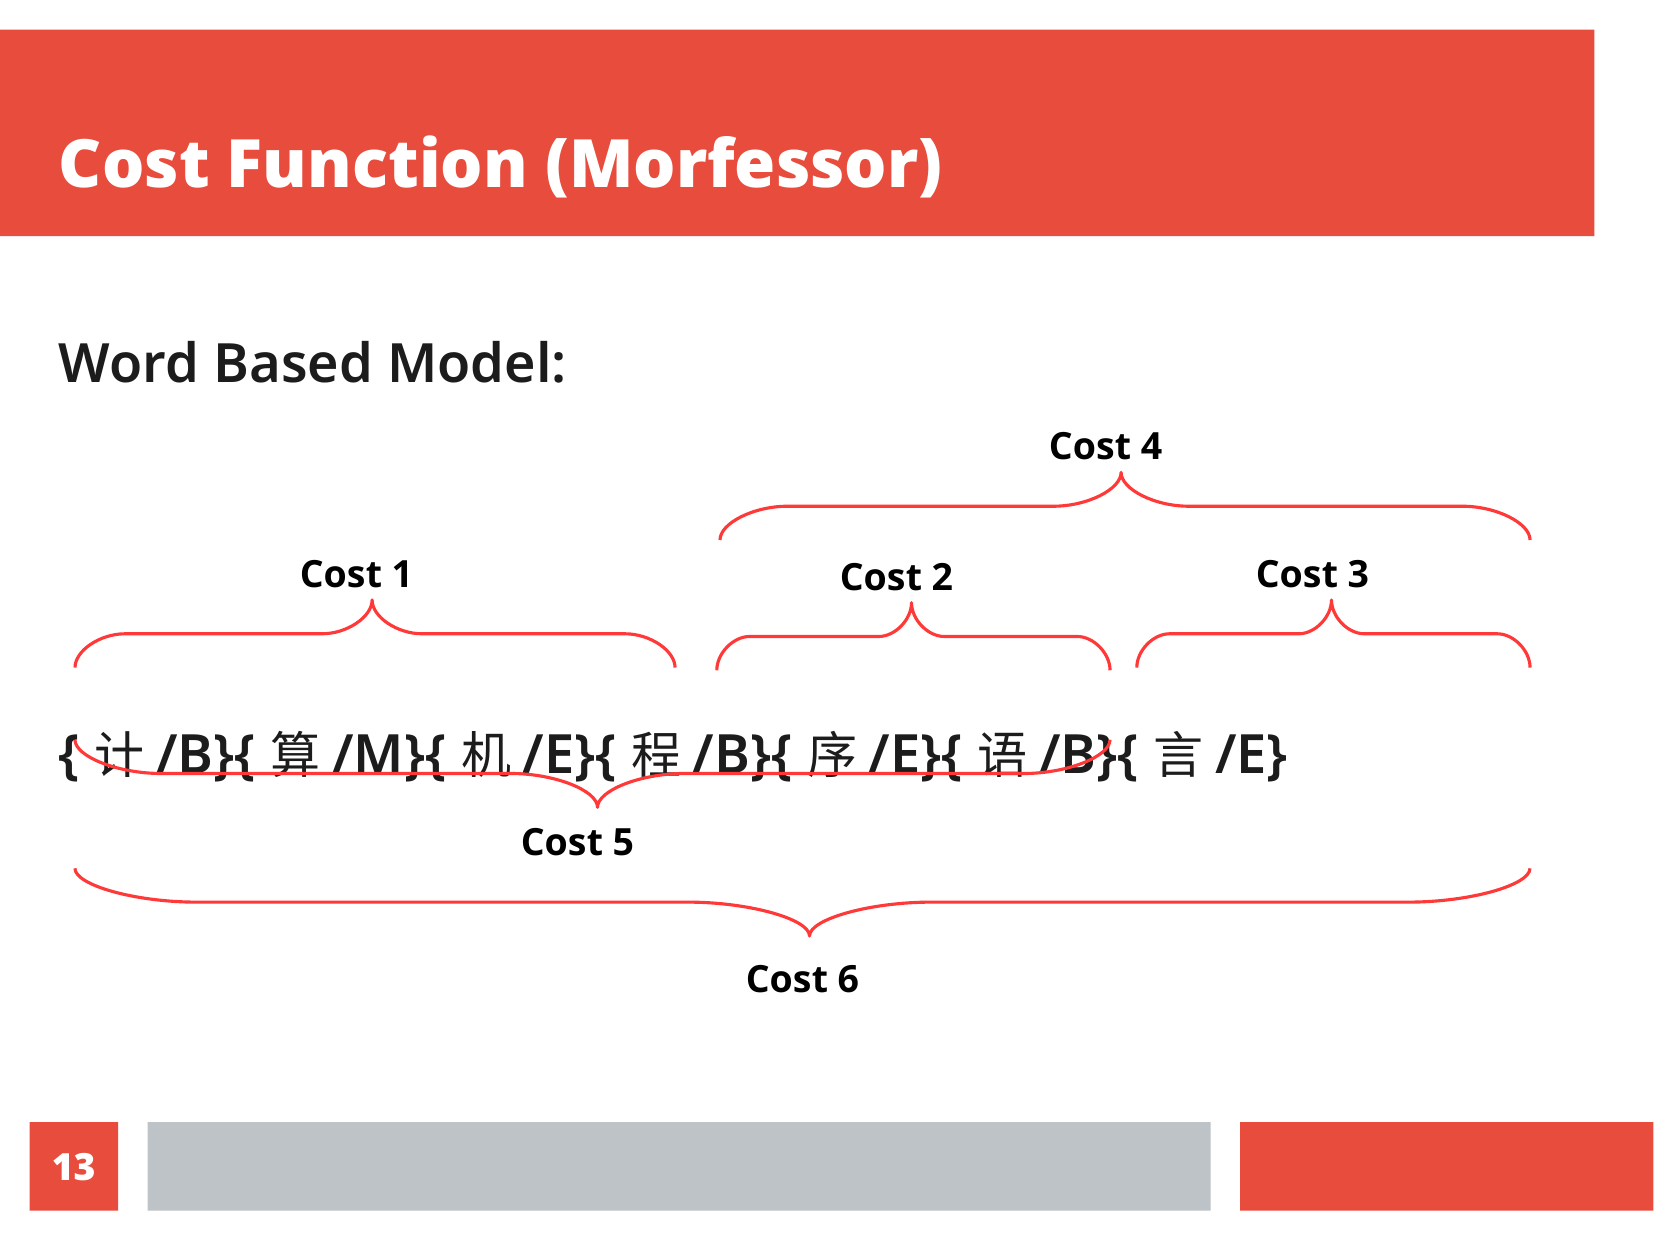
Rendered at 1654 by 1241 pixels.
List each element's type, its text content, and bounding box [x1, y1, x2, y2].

text_box Cost 1 [285, 540, 454, 600]
title Cost Function (Morfessor) [59, 59, 1595, 207]
text_box Cost 2 [825, 542, 994, 603]
text_box Cost 5 [506, 808, 676, 869]
text_box Cost 6 [731, 945, 901, 1006]
text_box Cost 3 [1241, 540, 1411, 600]
text_box Cost 4 [1034, 412, 1204, 473]
list Word Based Model: {计/B}{算/M}{机/E}{程/B}{序/E}{语/B}{言/E} [59, 324, 1565, 1093]
